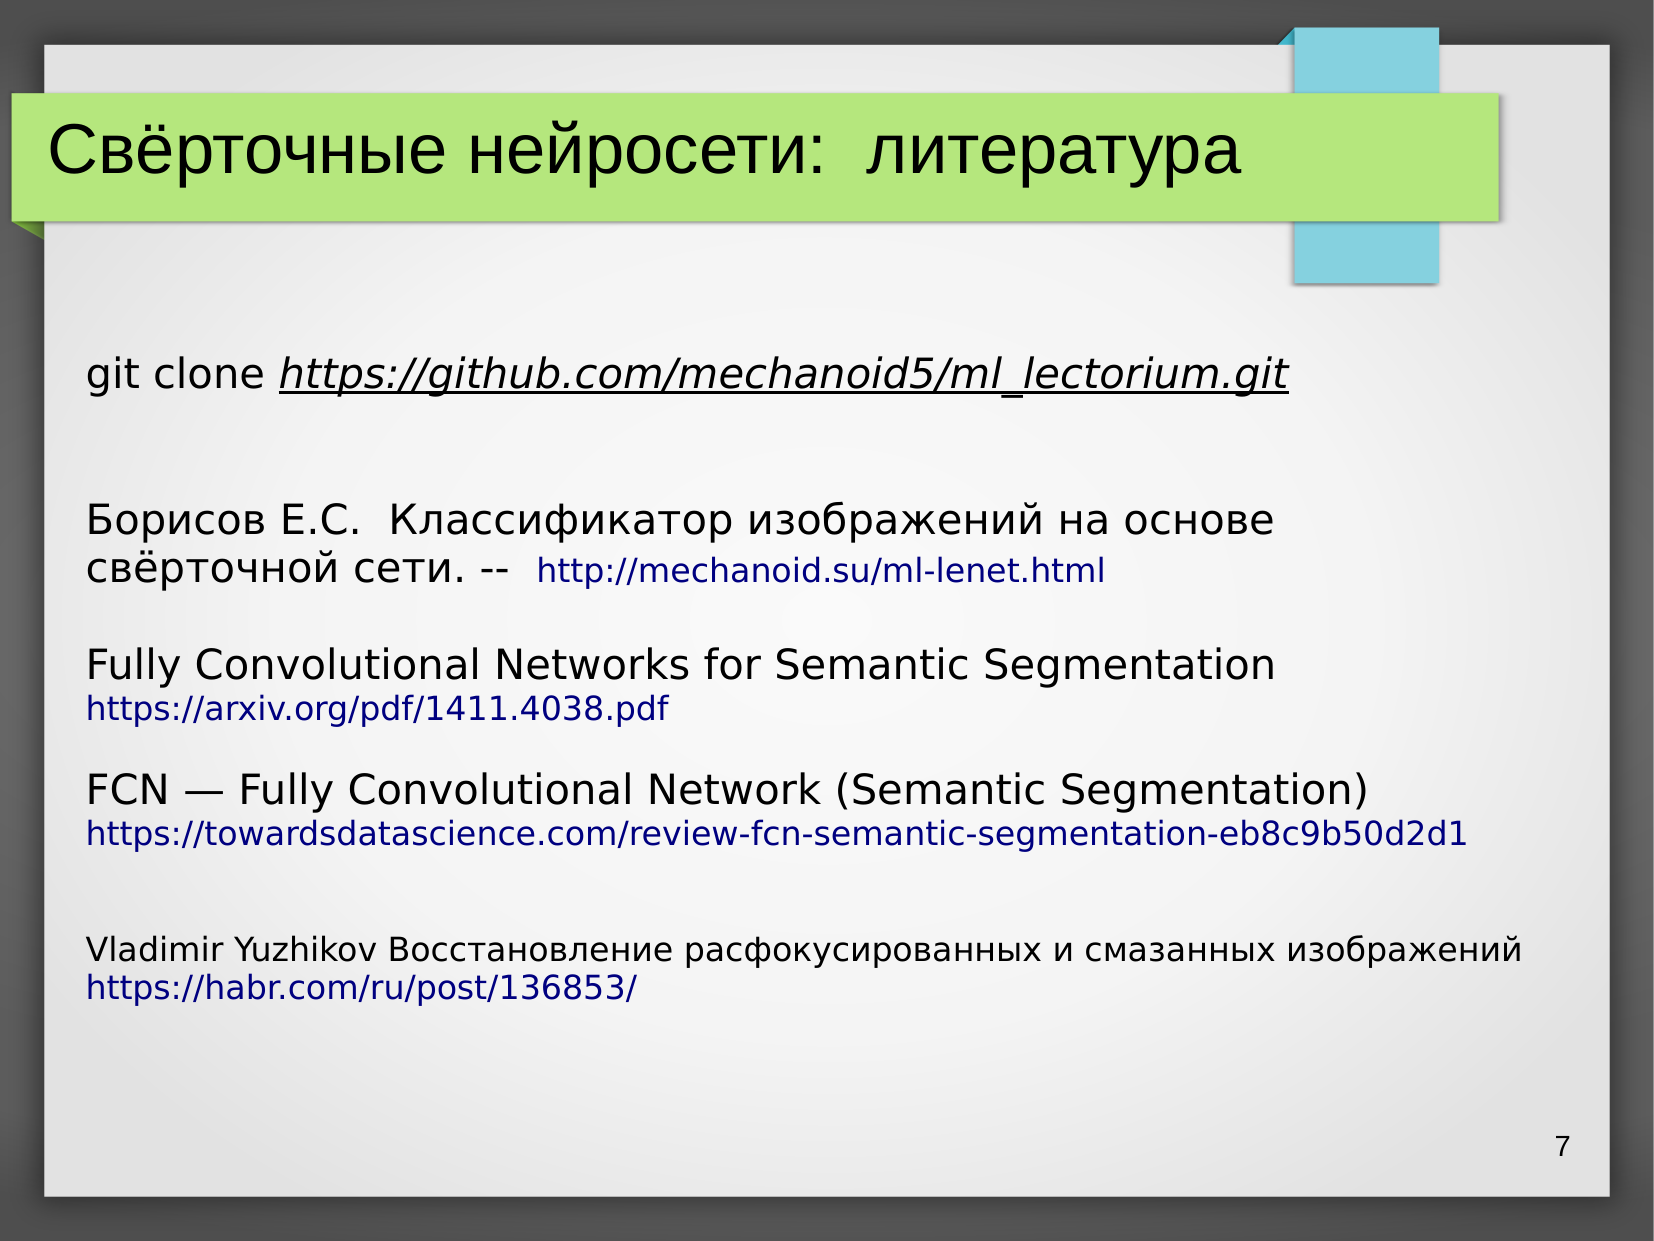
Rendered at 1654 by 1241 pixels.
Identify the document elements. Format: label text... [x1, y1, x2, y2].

text_box git clone https://github.com/mechanoid5/ml_lectorium.git Борисов Е.С. Классификатор изображений на основе свёрточной сети. -- http://mechanoid.su/ml-lenet.html Fully Convolutional Networks for Semantic Segmentation https://arxiv.org/pdf/1411.4038.pdf FCN — Fully Convolutional Network (Semantic Segmentation) https://towardsdatascience.com/review-fcn-semantic-segmentation-eb8c9b50d2d1 Vladimir Yuzhikov Восстановление расфокусированных и смазанных изображений https://habr.com/ru/post/136853/ [70, 342, 1548, 1054]
title Свёрточные нейросети: литература [47, 96, 1536, 201]
picture [0, 0, 1654, 1241]
